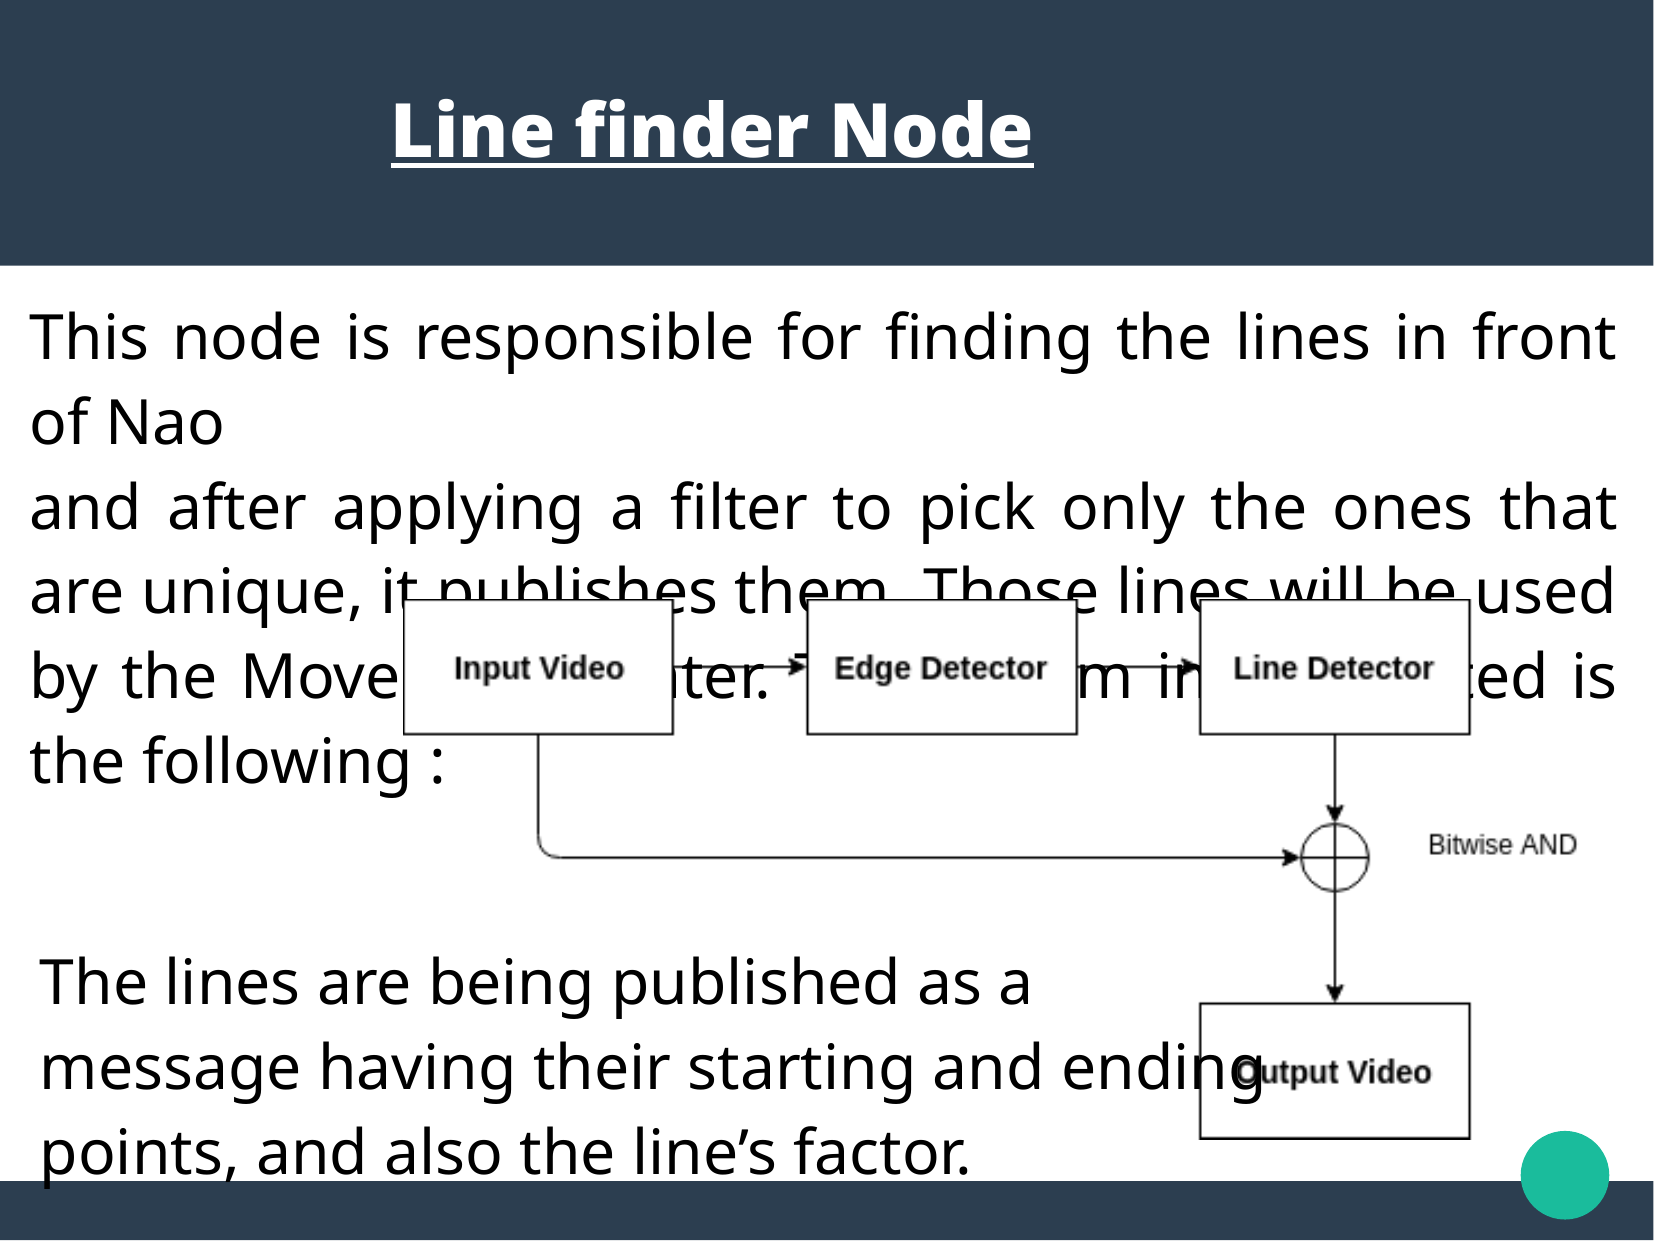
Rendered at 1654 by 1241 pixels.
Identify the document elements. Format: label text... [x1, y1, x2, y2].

text_box This node is responsible for finding the lines in front of Nao and after applying a filter to pick only the ones that are unique, it publishes them. Those lines will be used by the Mover Node later. The system implemented is the following : [15, 285, 1636, 1156]
text_box The lines are being published as a message having their starting and ending points, and also the line’s factor. [25, 930, 1169, 1152]
title Line finder Node [59, 49, 1595, 207]
picture [403, 599, 1606, 1141]
